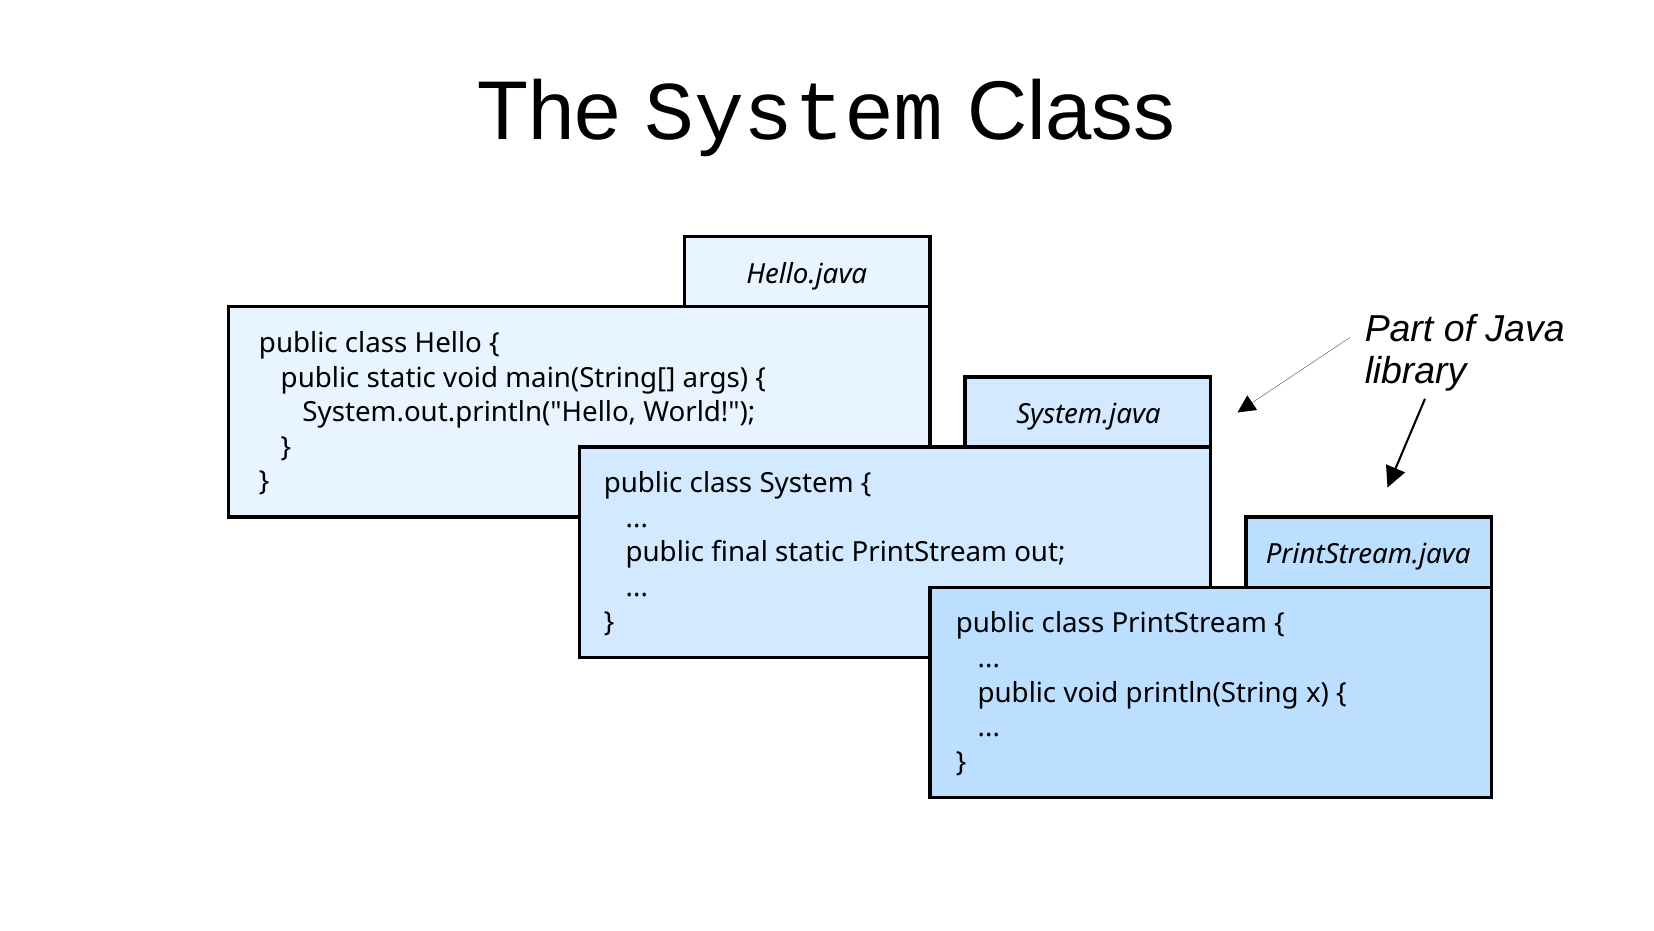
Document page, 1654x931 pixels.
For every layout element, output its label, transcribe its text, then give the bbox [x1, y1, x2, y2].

text_box Part of Java library [1350, 300, 1580, 399]
picture [225, 225, 1494, 808]
title The System Class [82, 37, 1571, 193]
